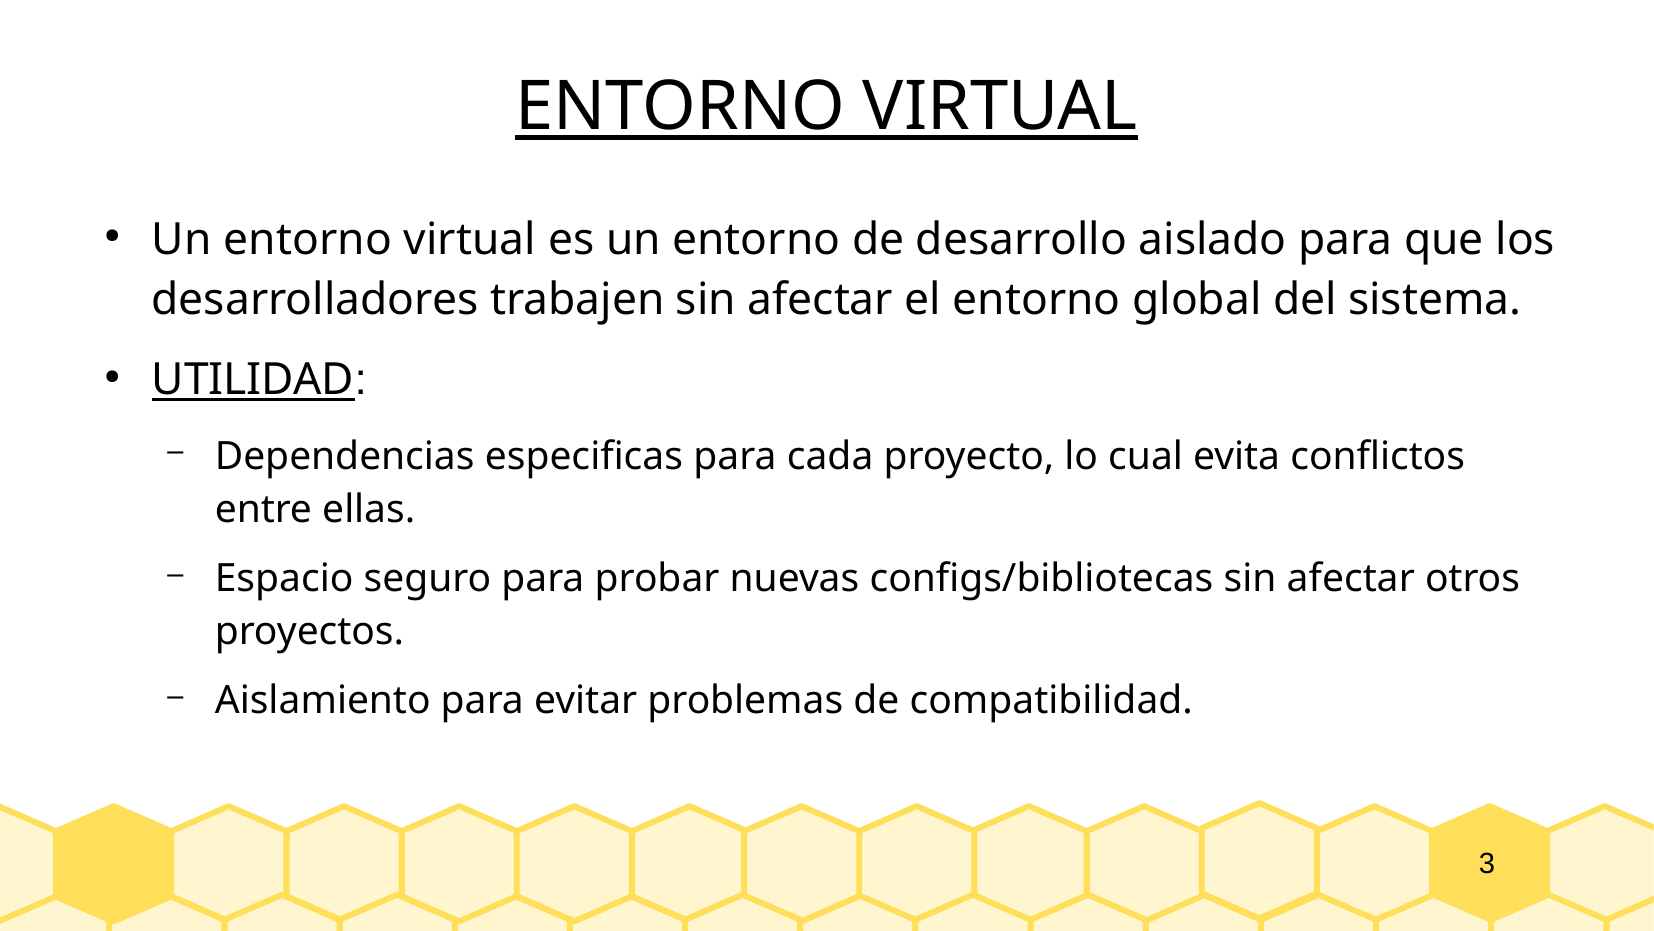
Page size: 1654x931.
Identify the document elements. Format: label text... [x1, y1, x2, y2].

title ENTORNO VIRTUAL [88, 29, 1565, 178]
list Un entorno virtual es un entorno de desarrollo aislado para que los desarrolladores trabajen sin afectar el entorno global del sistema. UTILIDAD: Dependencias especificas para cada proyecto, lo cual evita conflictos entre ellas. Espacio seguro para probar nuevas configs/bibliotecas sin afectar otros proyectos. Aislamiento para evitar problemas de compatibilidad. [88, 206, 1565, 739]
